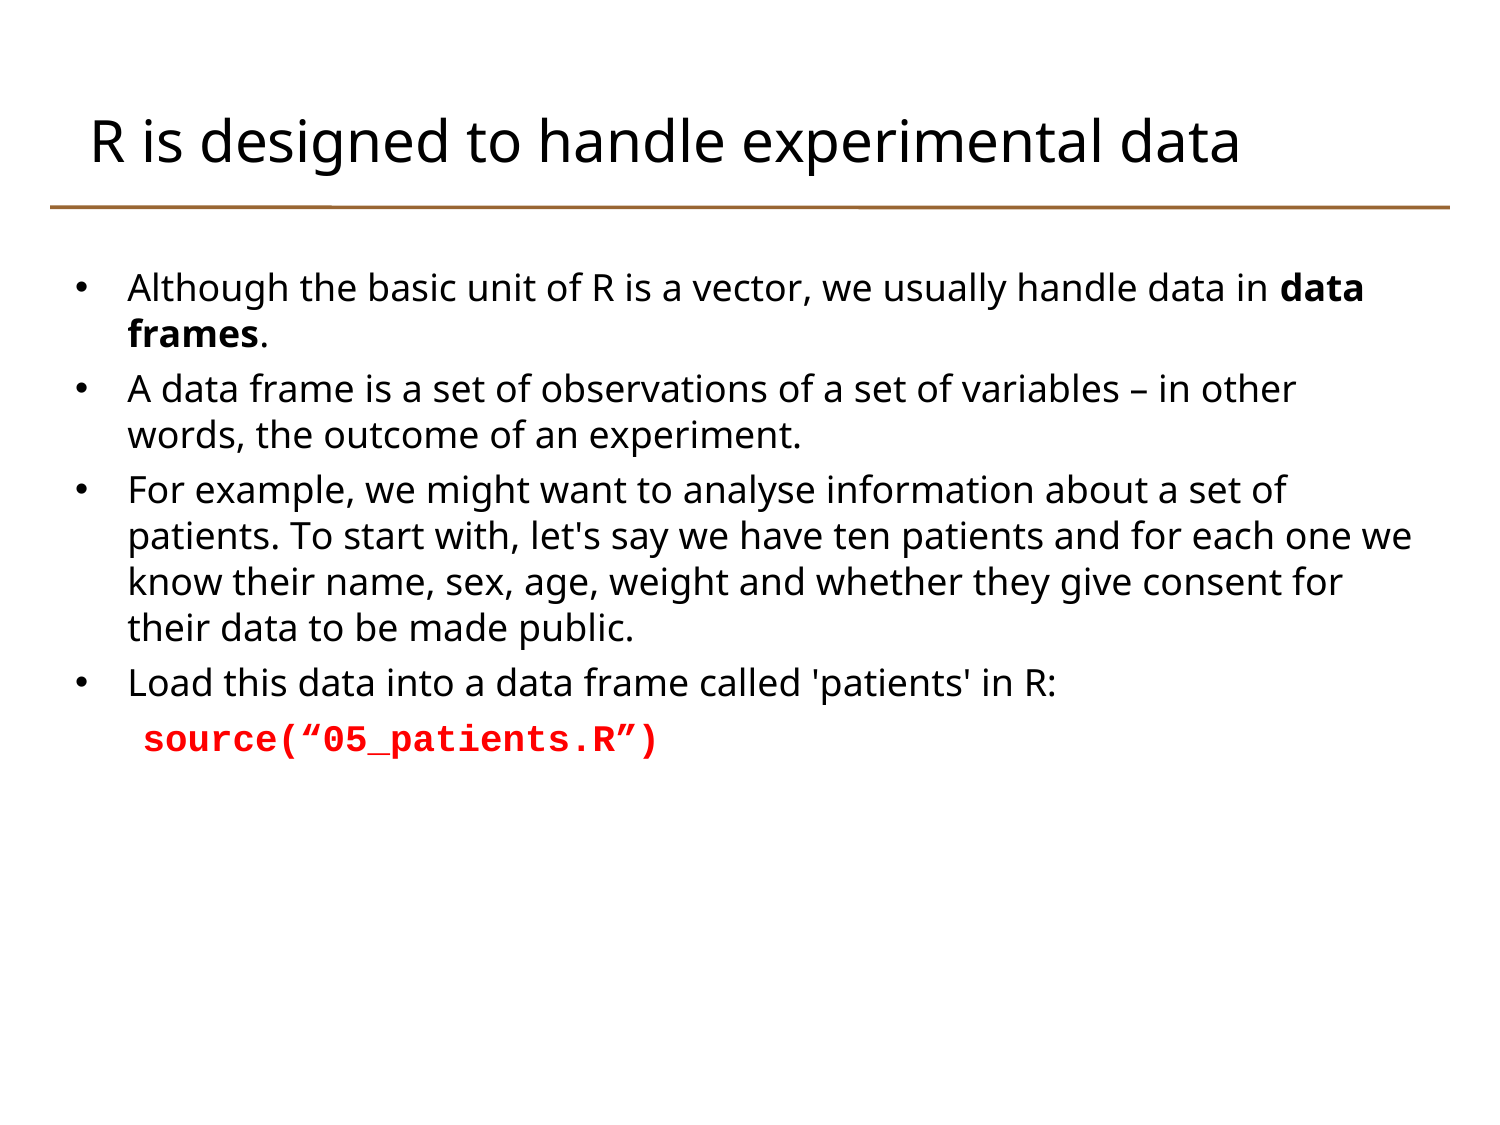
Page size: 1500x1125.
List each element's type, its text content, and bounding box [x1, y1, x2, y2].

text_box R is designed to handle experimental data [75, 44, 1425, 233]
text_box Although the basic unit of R is a vector, we usually handle data in data frames. A data frame is a set of observations of a set of variables – in other words, the outcome of an experiment. For example, we might want to analyse information about a set of patients. To start with, let's say we have ten patients and for each one we know their name, sex, age, weight and whether they give consent for their data to be made public. Load this data into a data frame called 'patients' in R: source(“05_patients.R”) [75, 263, 1425, 1006]
